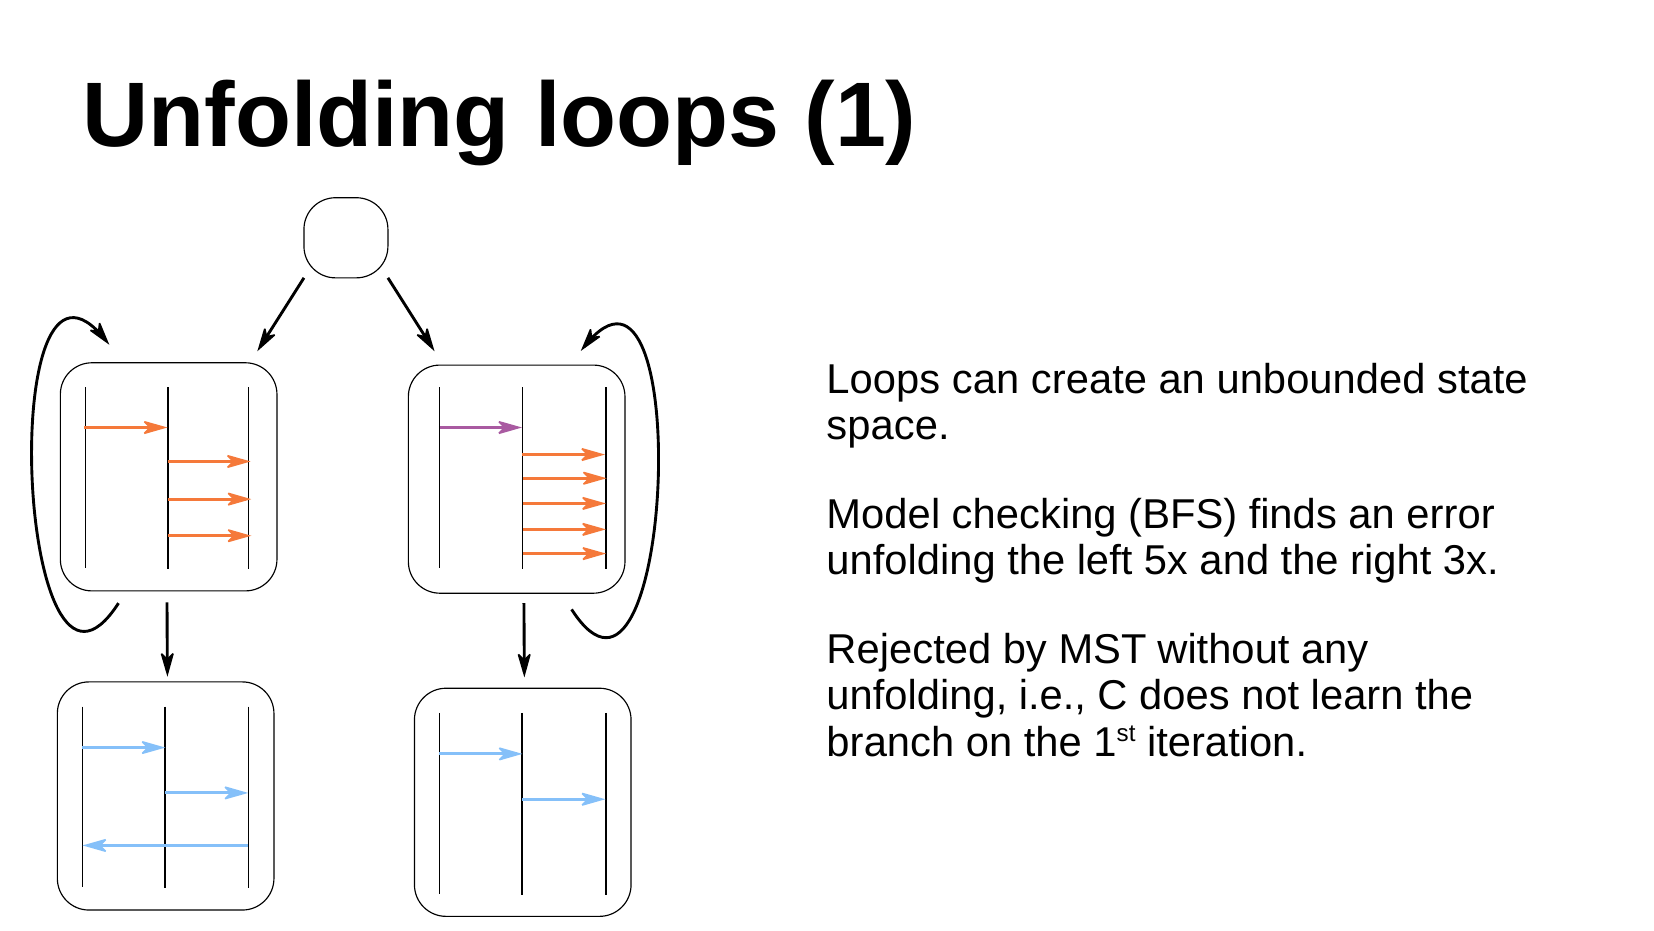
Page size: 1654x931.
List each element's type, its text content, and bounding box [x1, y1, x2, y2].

picture [30, 197, 661, 917]
title Unfolding loops (1) [82, 37, 1571, 193]
text_box Loops can create an unbounded state space. Model checking (BFS) finds an error unfolding the left 5x and the right 3x. Rejected by MST without any unfolding, i.e., C does not learn the branch on the 1st iteration. [811, 348, 1546, 856]
